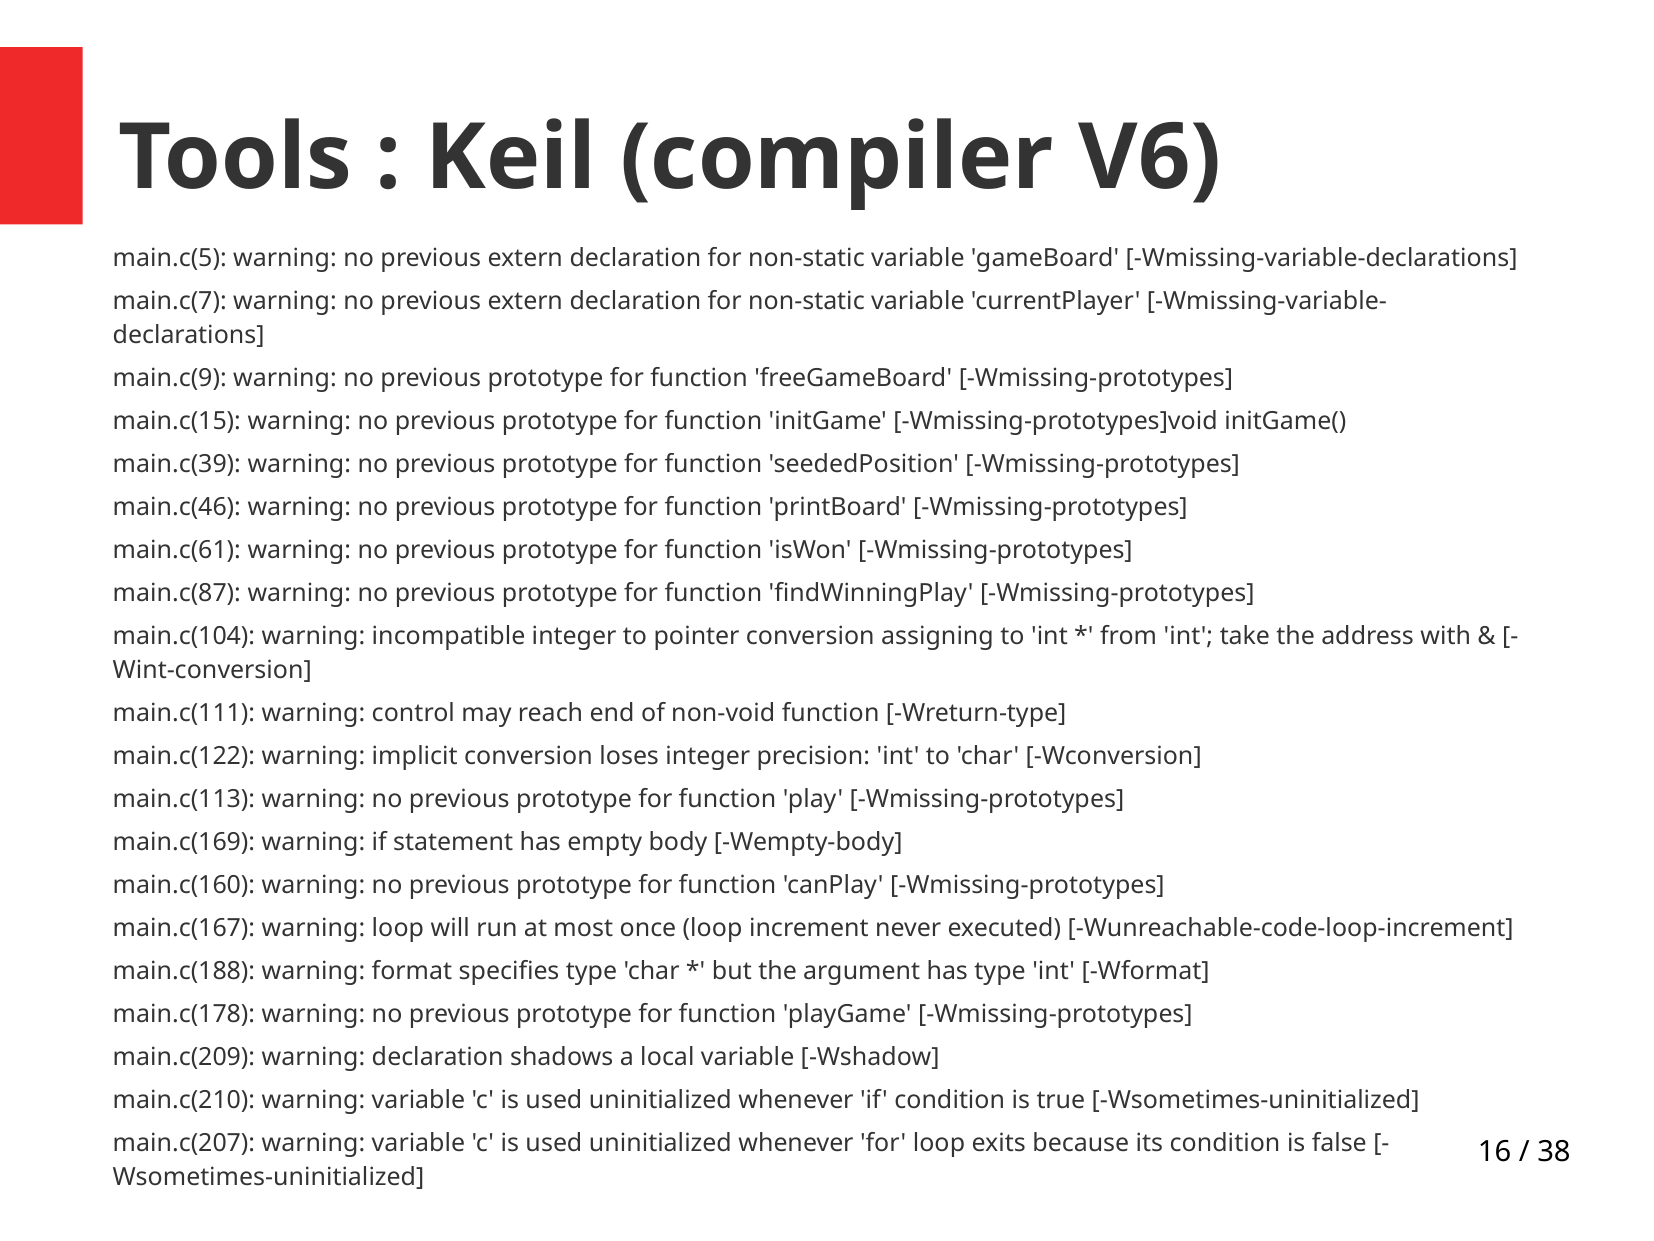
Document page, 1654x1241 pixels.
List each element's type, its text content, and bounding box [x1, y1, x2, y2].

list main.c(5): warning: no previous extern declaration for non-static variable 'gameBoard' [-Wmissing-variable-declarations] main.c(7): warning: no previous extern declaration for non-static variable 'currentPlayer' [-Wmissing-variable-declarations] main.c(9): warning: no previous prototype for function 'freeGameBoard' [-Wmissing-prototypes] main.c(15): warning: no previous prototype for function 'initGame' [-Wmissing-prototypes]void initGame() main.c(39): warning: no previous prototype for function 'seededPosition' [-Wmissing-prototypes] main.c(46): warning: no previous prototype for function 'printBoard' [-Wmissing-prototypes] main.c(61): warning: no previous prototype for function 'isWon' [-Wmissing-prototypes] main.c(87): warning: no previous prototype for function 'findWinningPlay' [-Wmissing-prototypes] main.c(104): warning: incompatible integer to pointer conversion assigning to 'int *' from 'int'; take the address with & [-Wint-conversion] main.c(111): warning: control may reach end of non-void function [-Wreturn-type] main.c(122): warning: implicit conversion loses integer precision: 'int' to 'char' [-Wconversion] main.c(113): warning: no previous prototype for function 'play' [-Wmissing-prototypes] main.c(169): warning: if statement has empty body [-Wempty-body] main.c(160): warning: no previous prototype for function 'canPlay' [-Wmissing-prototypes] main.c(167): warning: loop will run at most once (loop increment never executed) [-Wunreachable-code-loop-increment] main.c(188): warning: format specifies type 'char *' but the argument has type 'int' [-Wformat] main.c(178): warning: no previous prototype for function 'playGame' [-Wmissing-prototypes] main.c(209): warning: declaration shadows a local variable [-Wshadow] main.c(210): warning: variable 'c' is used uninitialized whenever 'if' condition is true [-Wsometimes-uninitialized] main.c(207): warning: variable 'c' is used uninitialized whenever 'for' loop exits because its condition is false [-Wsometimes-uninitialized] [112, 240, 1531, 960]
title Tools : Keil (compiler V6) [118, 49, 1571, 257]
